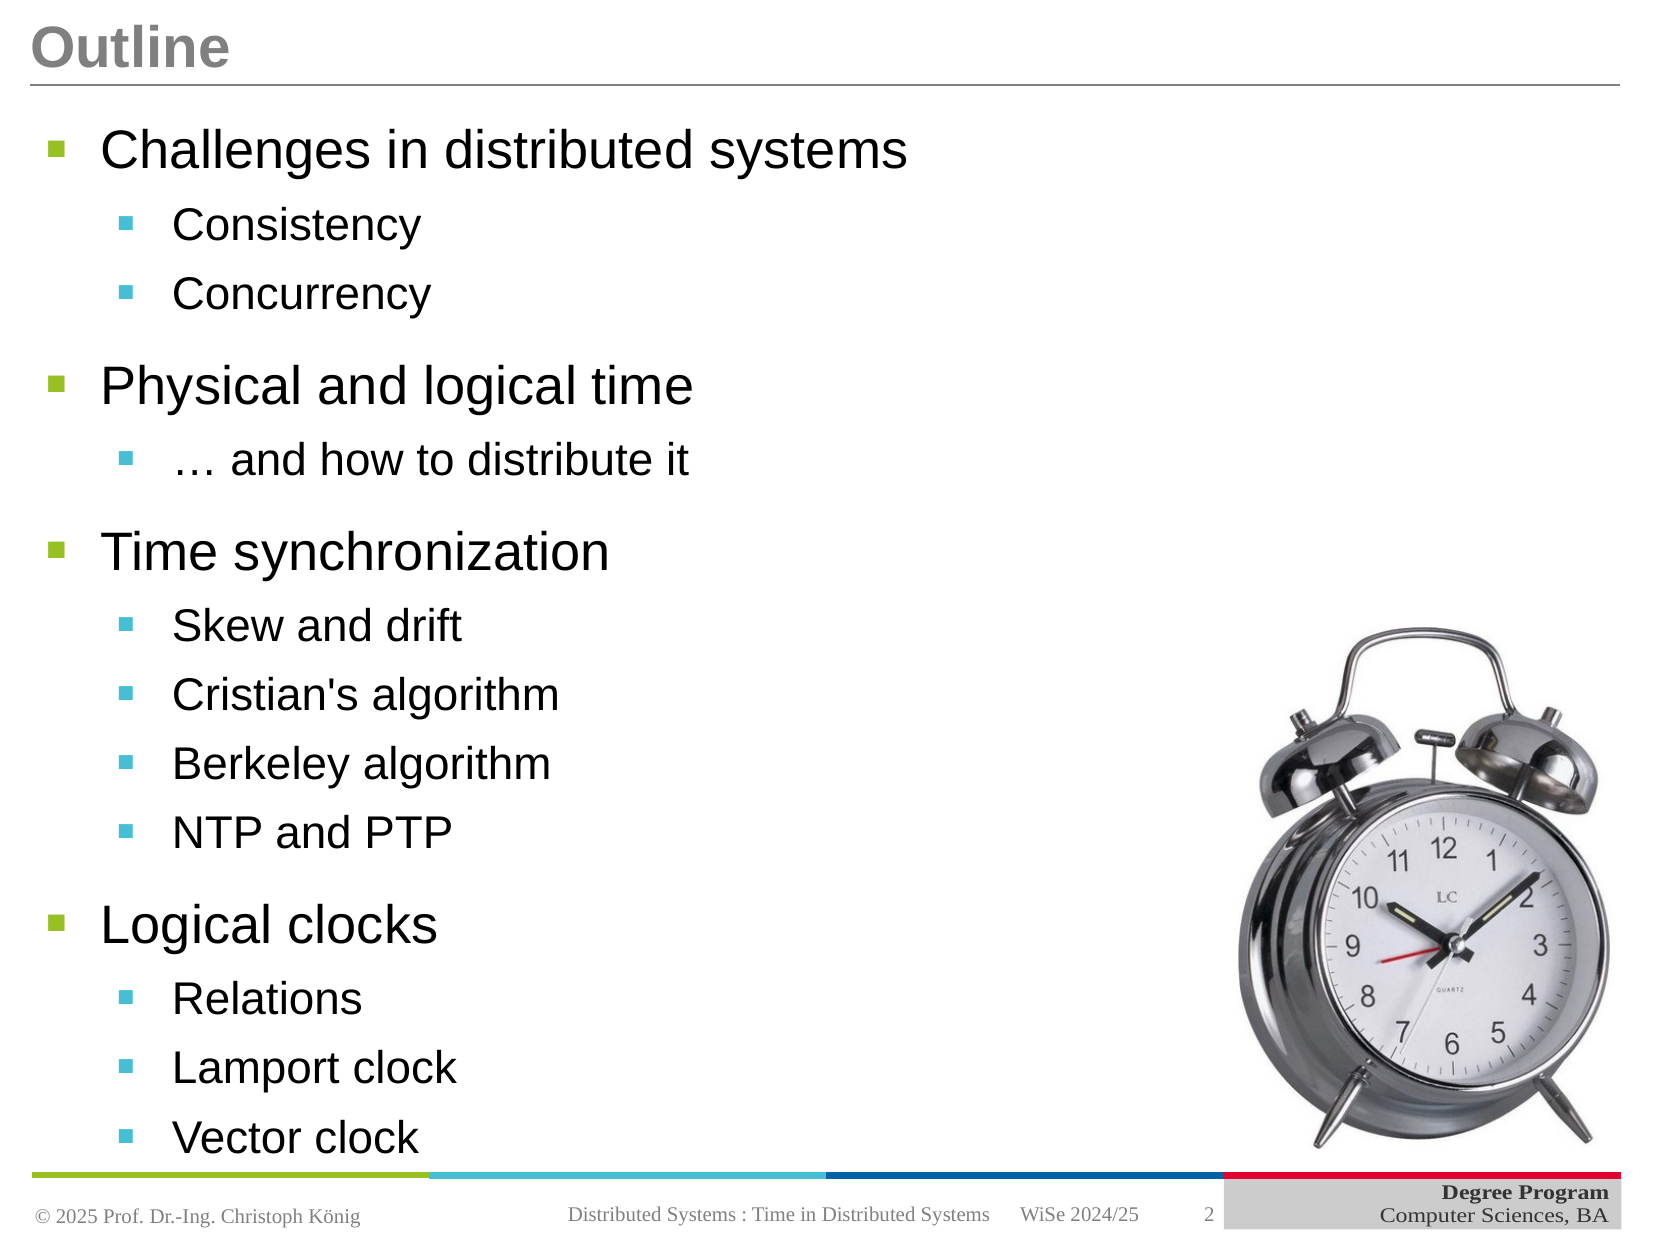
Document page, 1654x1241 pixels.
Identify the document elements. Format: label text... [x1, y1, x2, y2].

list Challenges in distributed systems Consistency Concurrency Physical and logical time … and how to distribute it Time synchronization Skew and drift Cristian's algorithm Berkeley algorithm NTP and PTP Logical clocks Relations Lamport clock Vector clock [30, 120, 1621, 1186]
picture [1233, 627, 1622, 1149]
title Outline [30, 14, 1621, 81]
